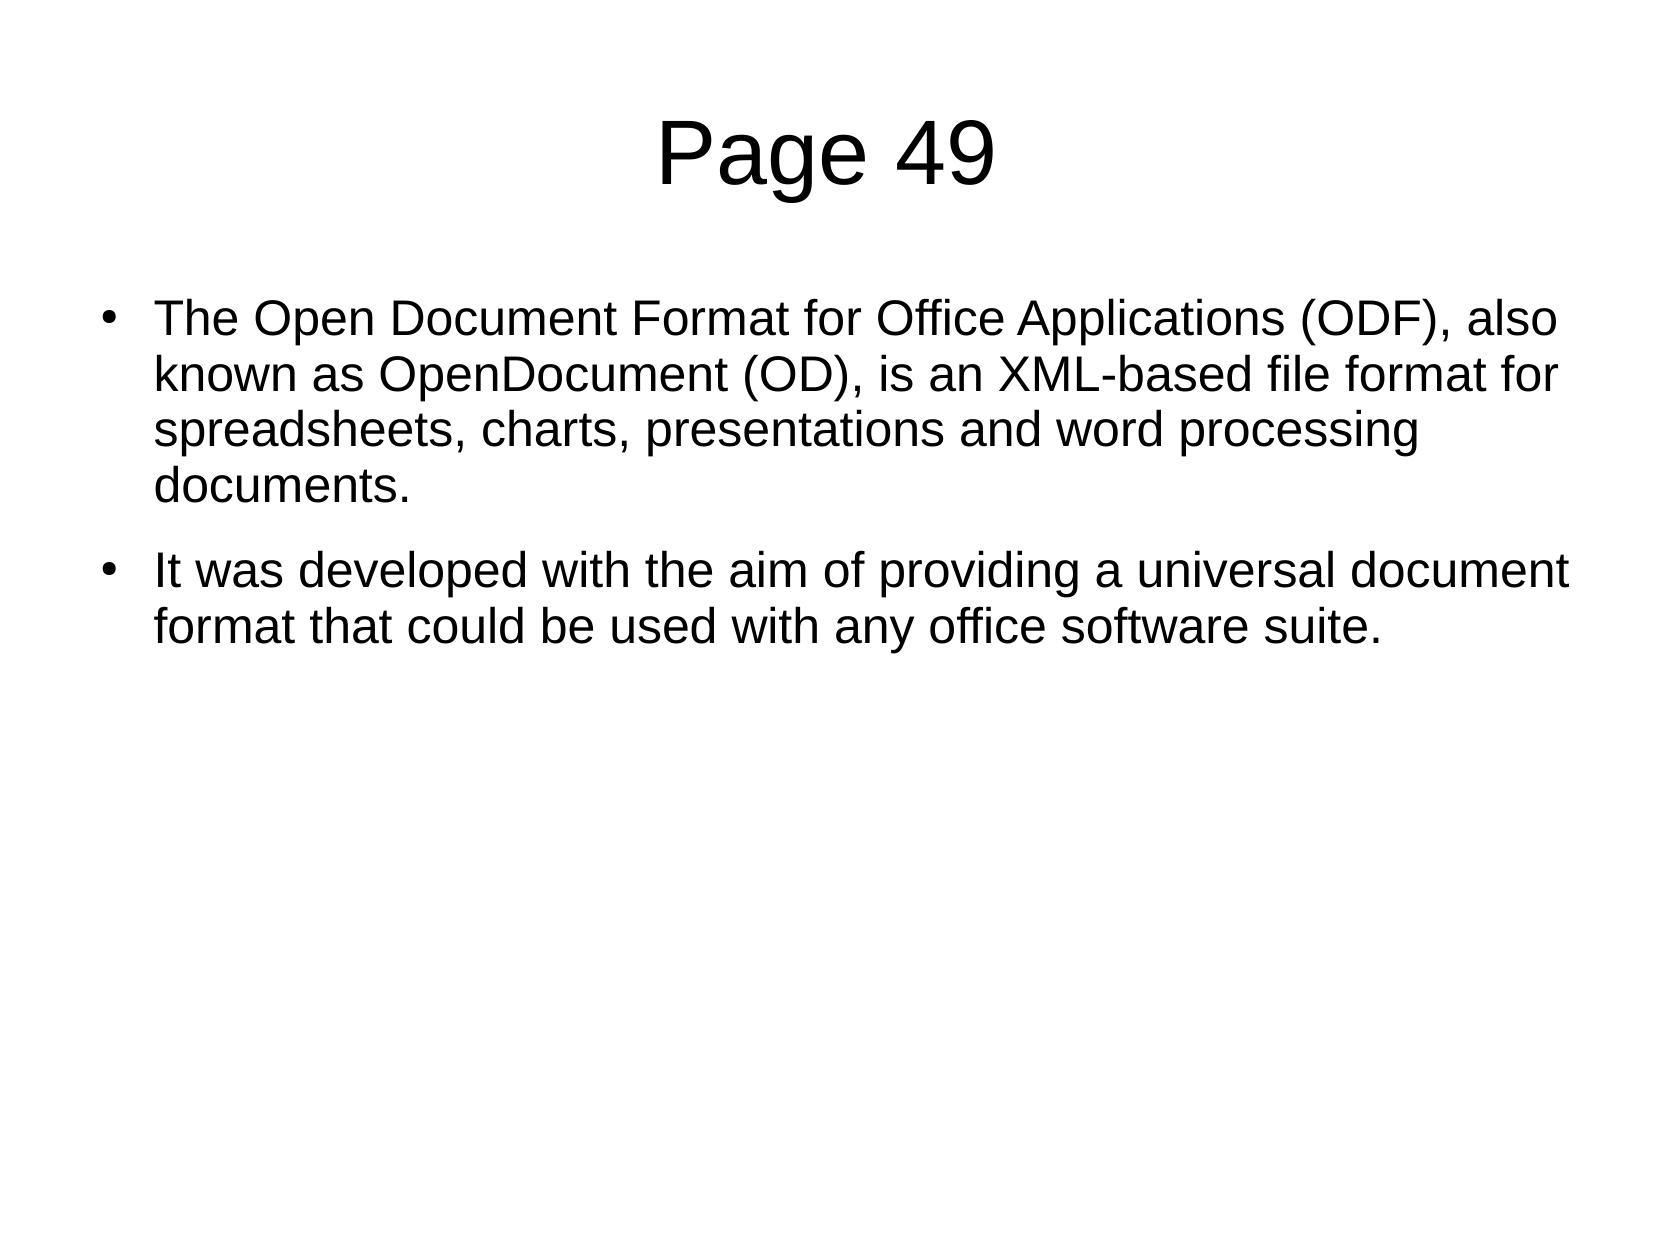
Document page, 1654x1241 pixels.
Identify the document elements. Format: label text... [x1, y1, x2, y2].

list The Open Document Format for Office Applications (ODF), also known as OpenDocument (OD), is an XML-based file format for spreadsheets, charts, presentations and word processing documents. It was developed with the aim of providing a universal document format that could be used with any office software suite. [82, 290, 1571, 1109]
title Page 49 [82, 49, 1571, 257]
